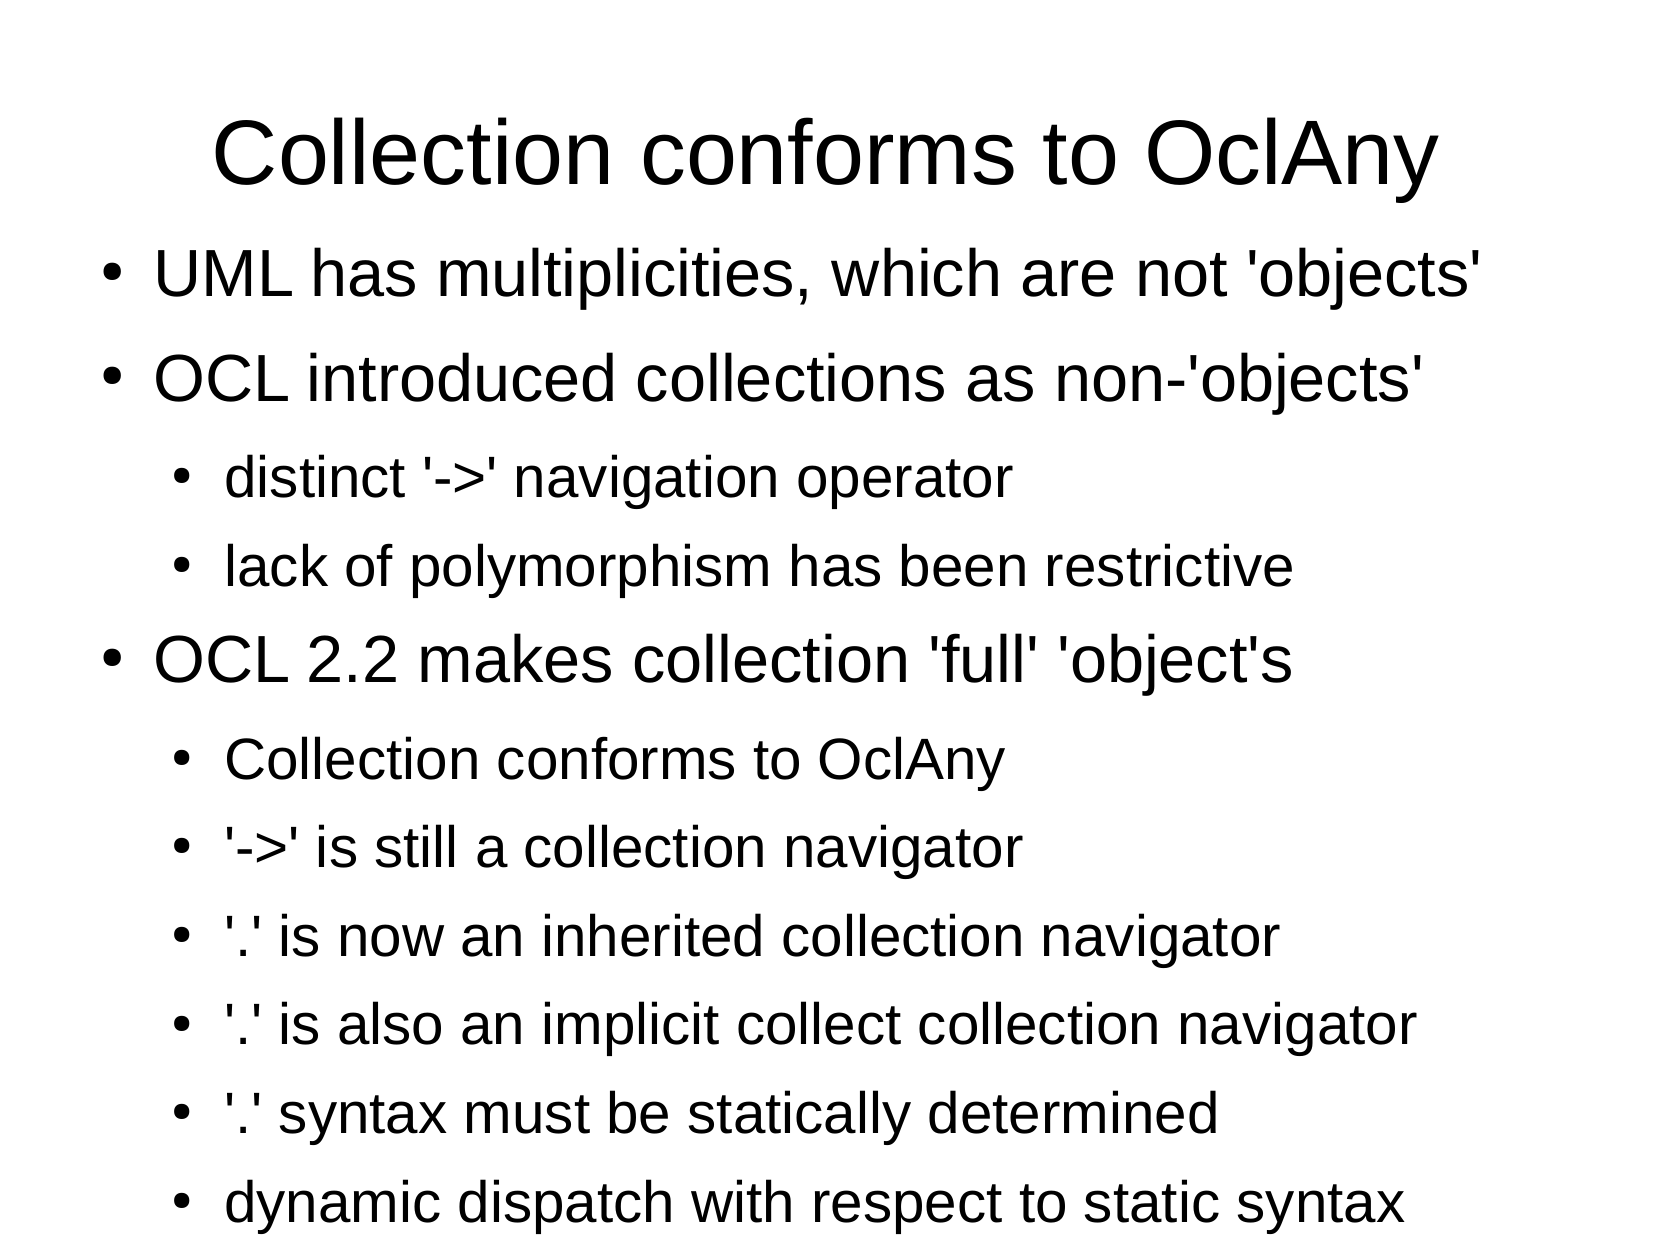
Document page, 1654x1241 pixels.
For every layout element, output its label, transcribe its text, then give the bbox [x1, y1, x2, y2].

list UML has multiplicities, which are not 'objects' OCL introduced collections as non-'objects' distinct '->' navigation operator lack of polymorphism has been restrictive OCL 2.2 makes collection 'full' 'object's Collection conforms to OclAny '->' is still a collection navigator '.' is now an inherited collection navigator '.' is also an implicit collect collection navigator '.' syntax must be statically determined dynamic dispatch with respect to static syntax [82, 236, 1571, 1233]
title Collection conforms to OclAny [82, 56, 1571, 236]
